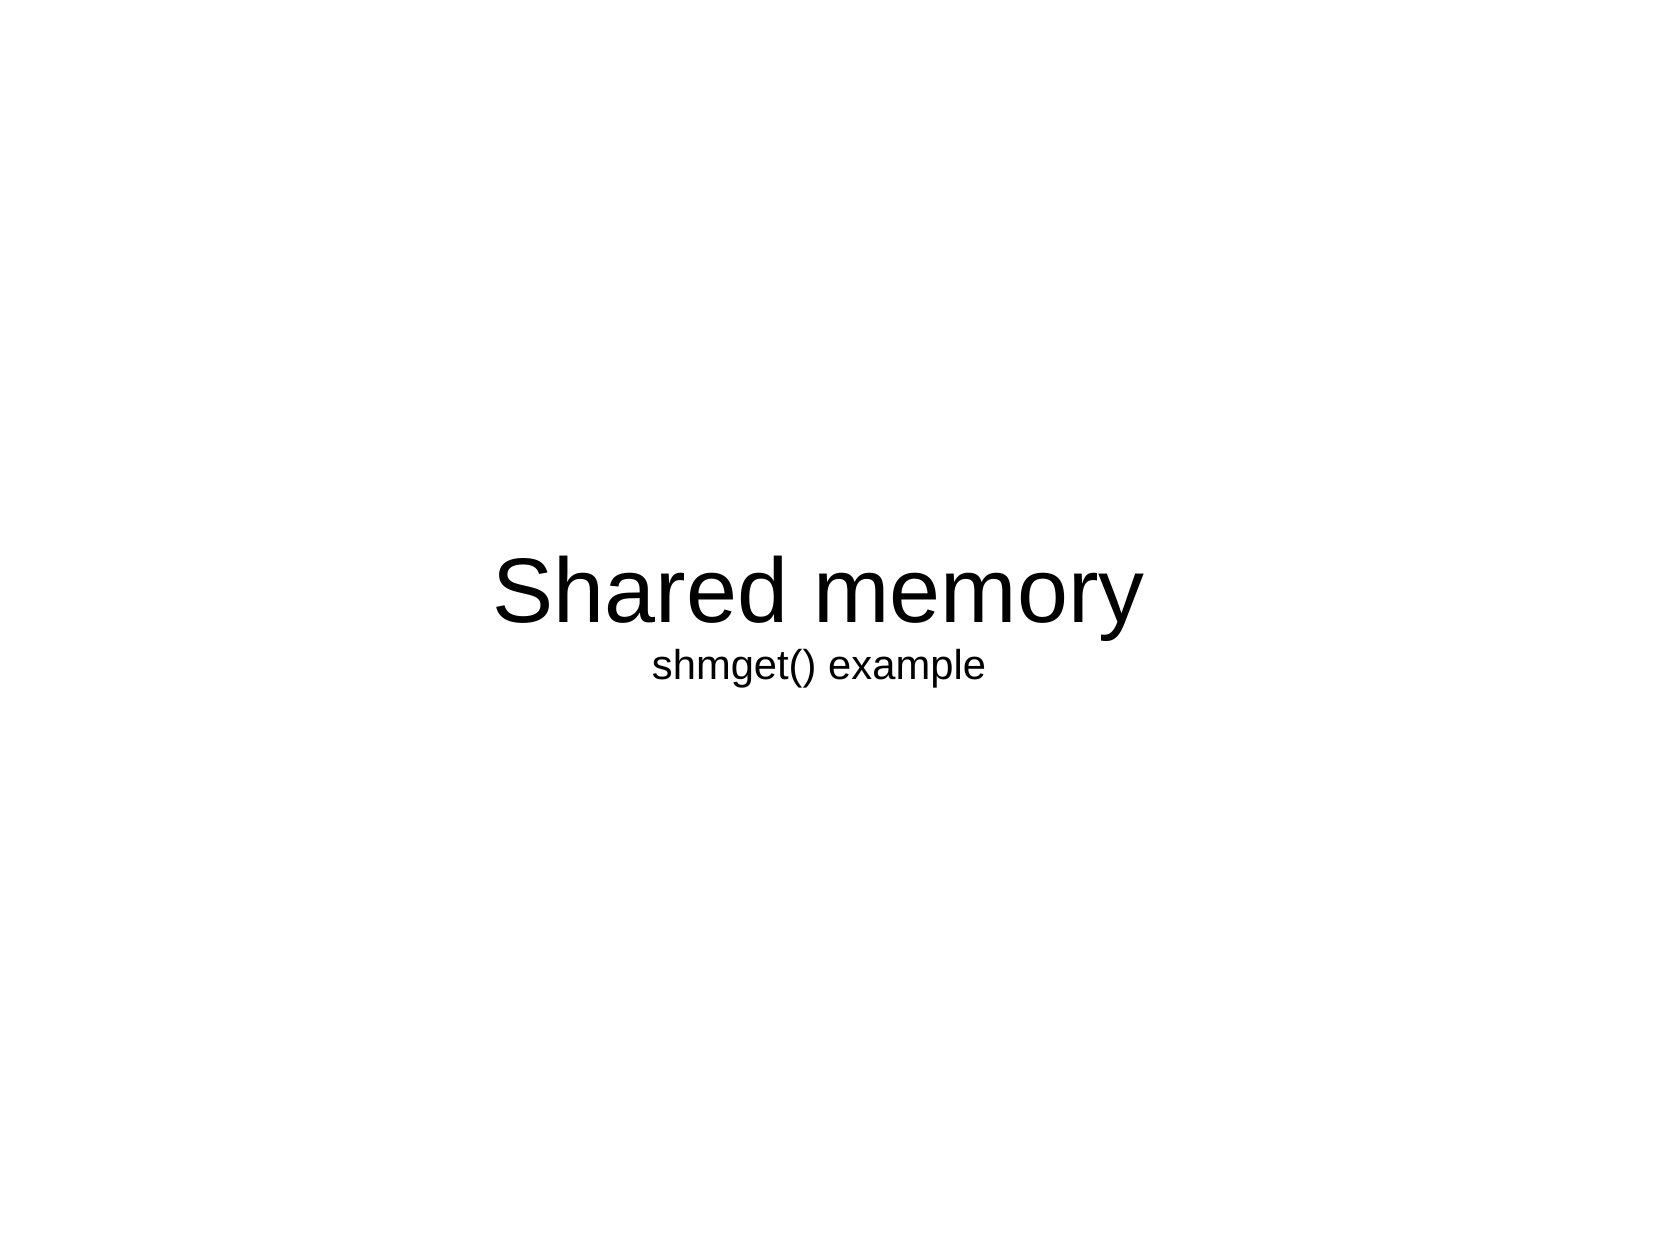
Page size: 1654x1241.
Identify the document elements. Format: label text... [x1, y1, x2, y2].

title Shared memory shmget() example [75, 510, 1564, 718]
